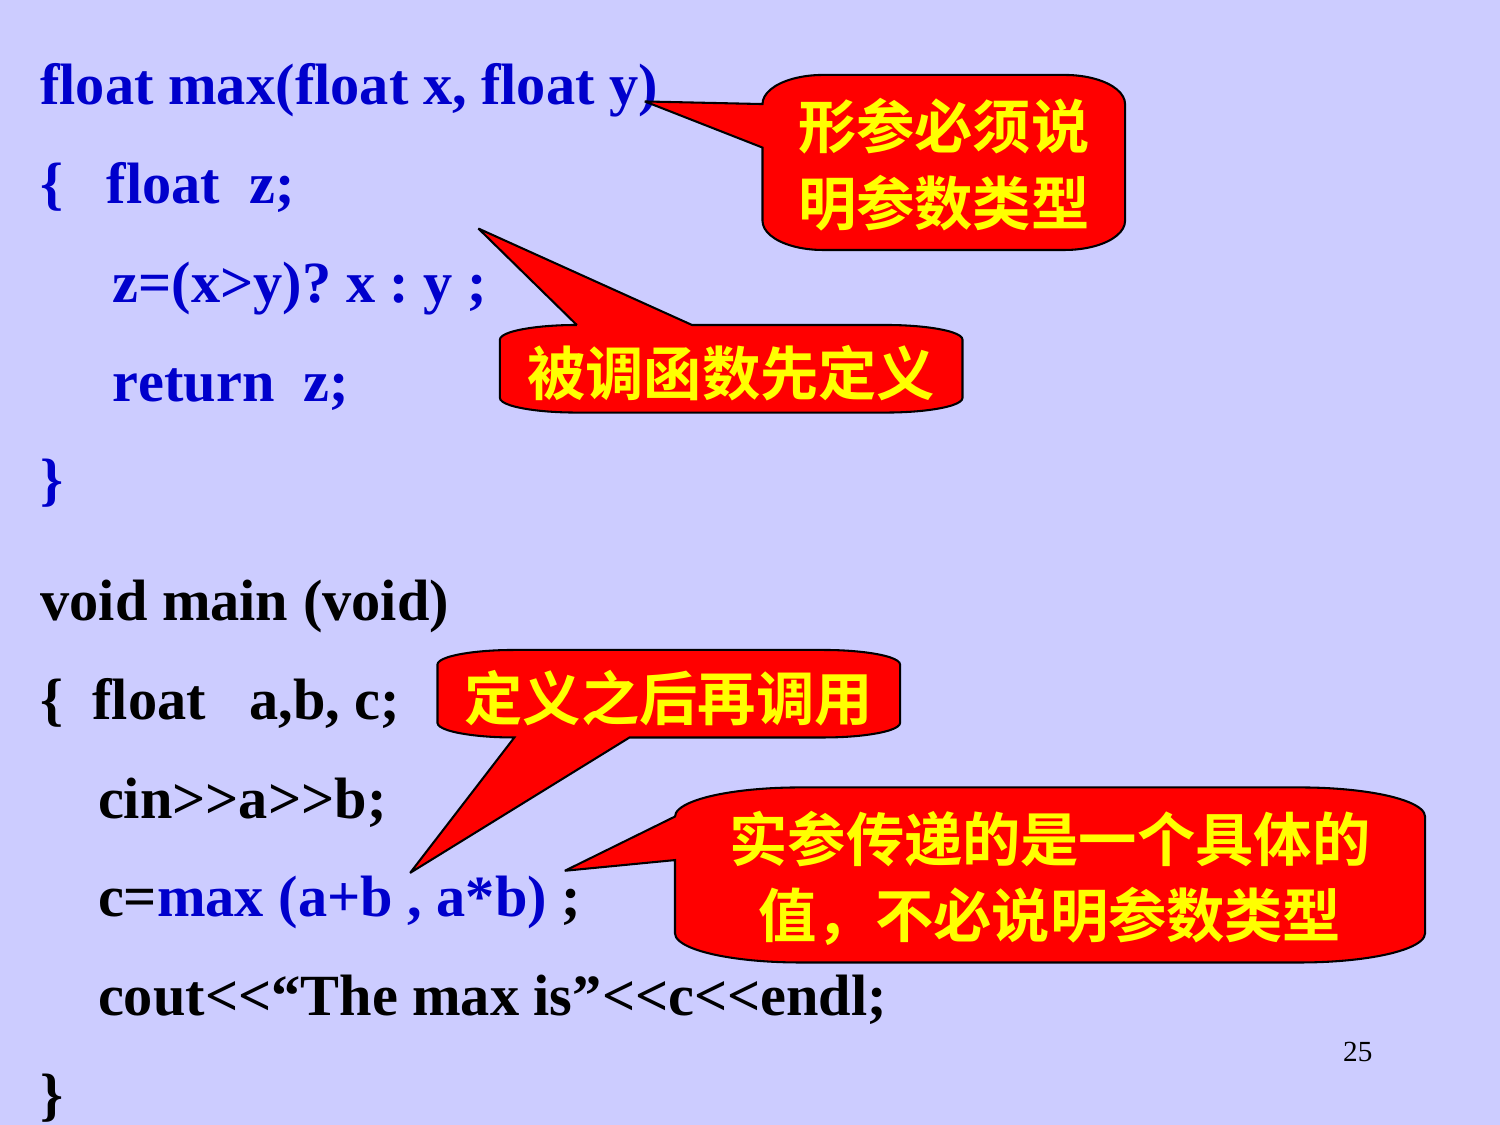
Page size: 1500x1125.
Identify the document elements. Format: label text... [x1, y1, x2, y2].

text_box void main (void) { float a,b, c; cin>>a>>b; c=max (a+b , a*b) ; cout<<“The max is”<<c<<endl; } [37, 553, 1038, 1125]
text_box 形参必须说明参数类型 [644, 74, 1126, 250]
text_box 实参传递的是一个具体的值，不必说明参数类型 [564, 787, 1426, 963]
text_box 定义之后再调用 [410, 649, 901, 873]
text_box 被调函数先定义 [478, 228, 963, 413]
text_box float max(float x, float y) { float z; z=(x>y)? x : y ; return z; } [37, 37, 1038, 514]
text_box <编号> [1074, 1025, 1388, 1101]
